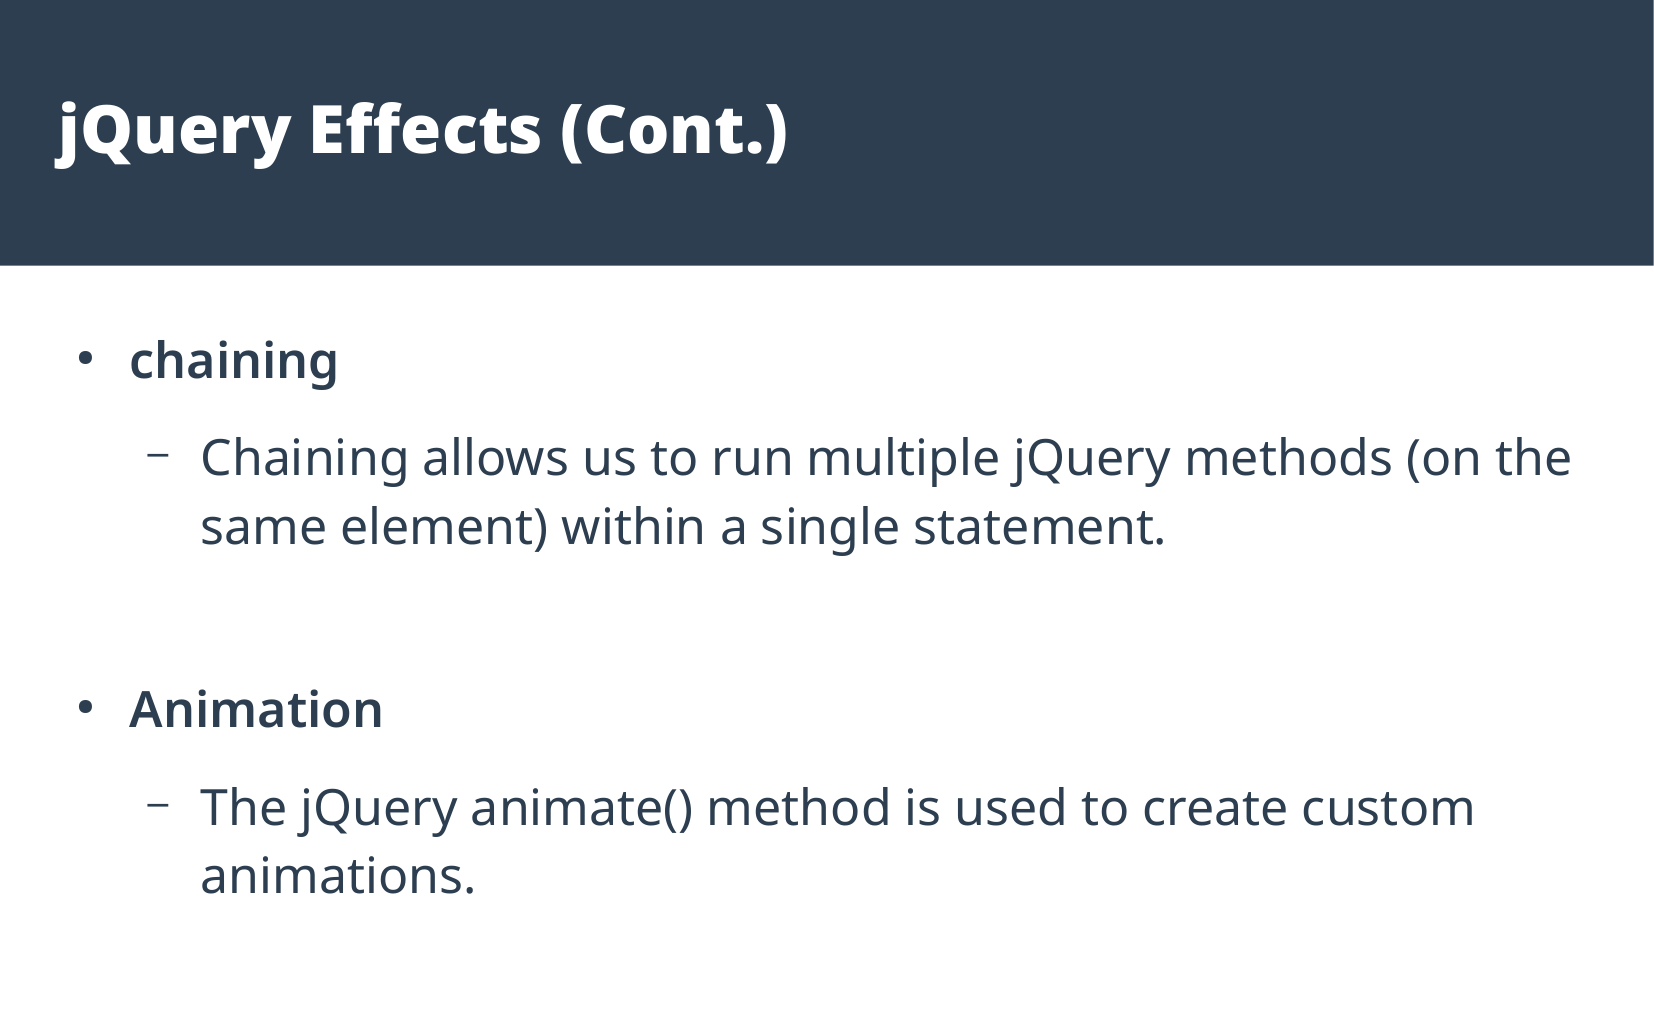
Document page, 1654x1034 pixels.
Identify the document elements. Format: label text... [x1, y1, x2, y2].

list chaining Chaining allows us to run multiple jQuery methods (on the same element) within a single statement. Animation The jQuery animate() method is used to create custom animations. [58, 324, 1595, 1034]
title jQuery Effects (Cont.) [58, 49, 1595, 207]
